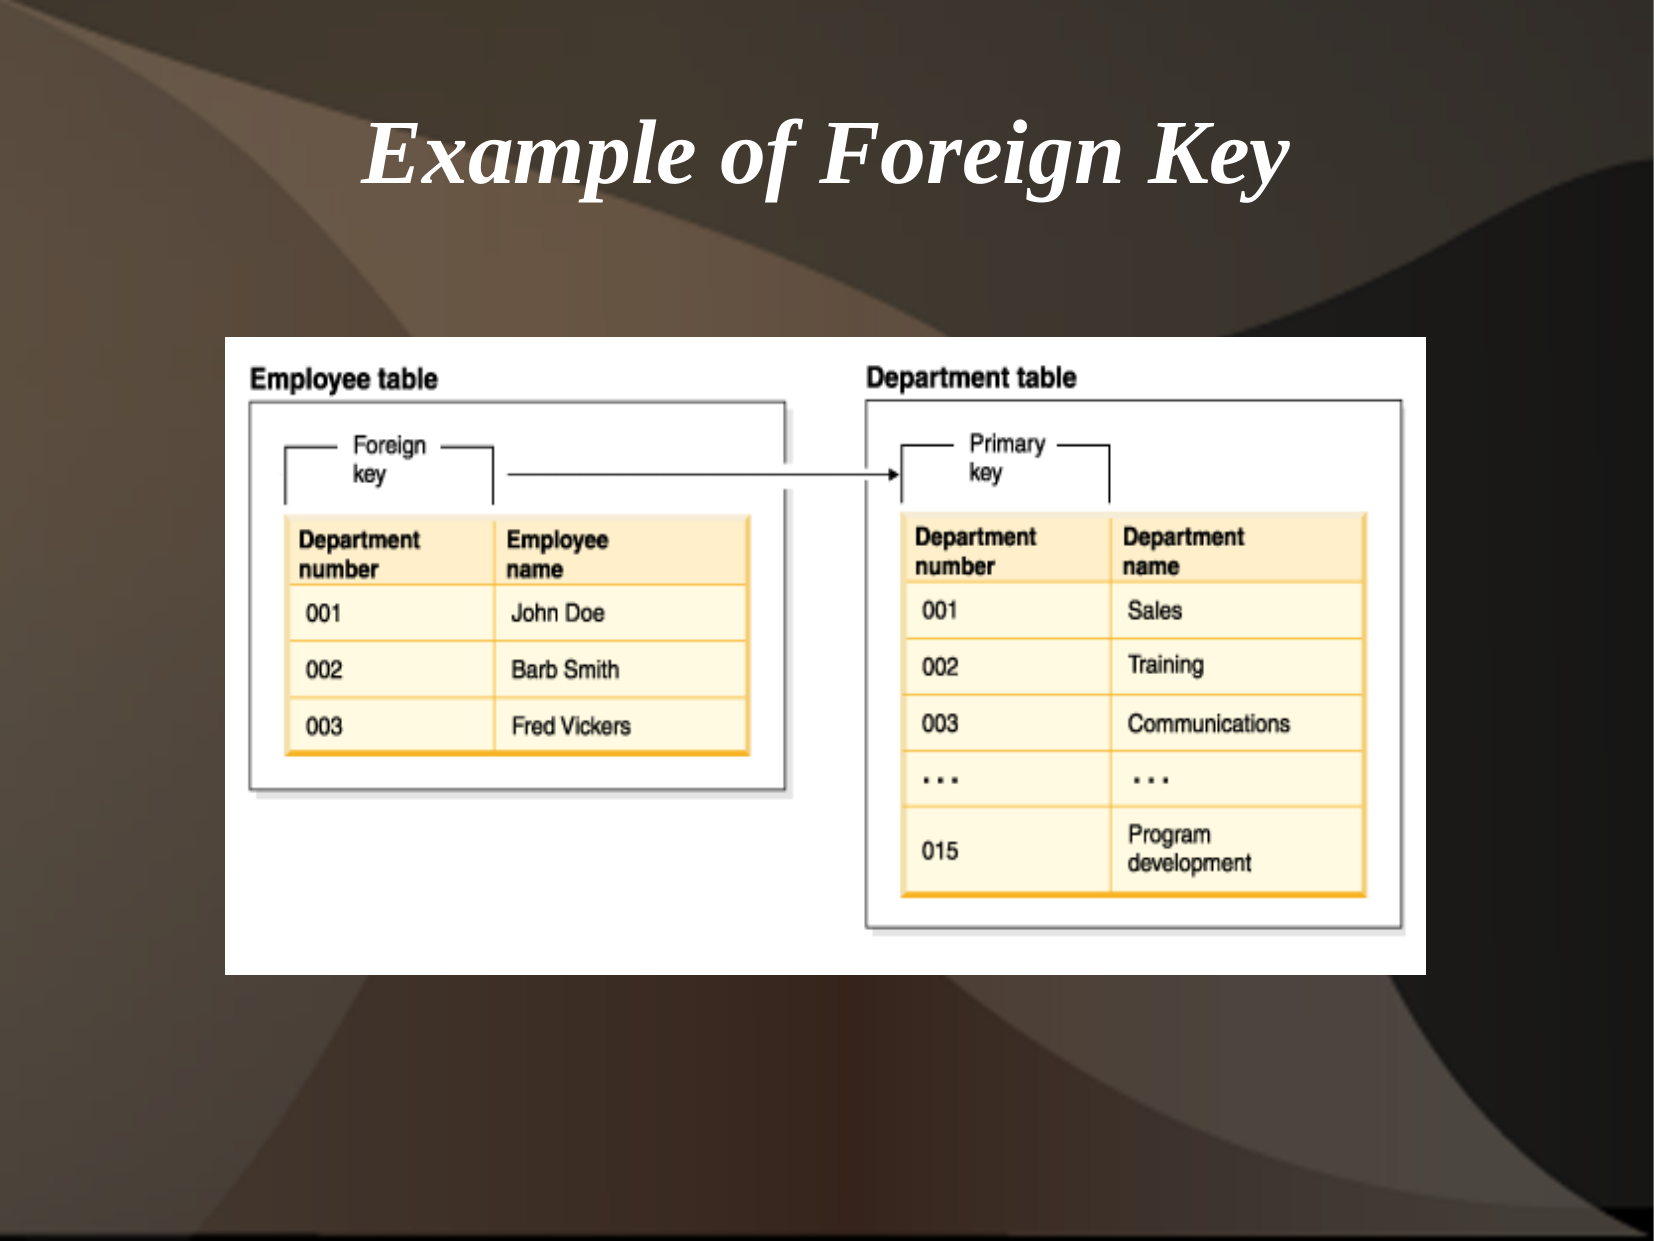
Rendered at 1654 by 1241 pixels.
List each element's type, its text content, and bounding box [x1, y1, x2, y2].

title Example of Foreign Key [82, 56, 1571, 250]
picture [0, 0, 1654, 1241]
